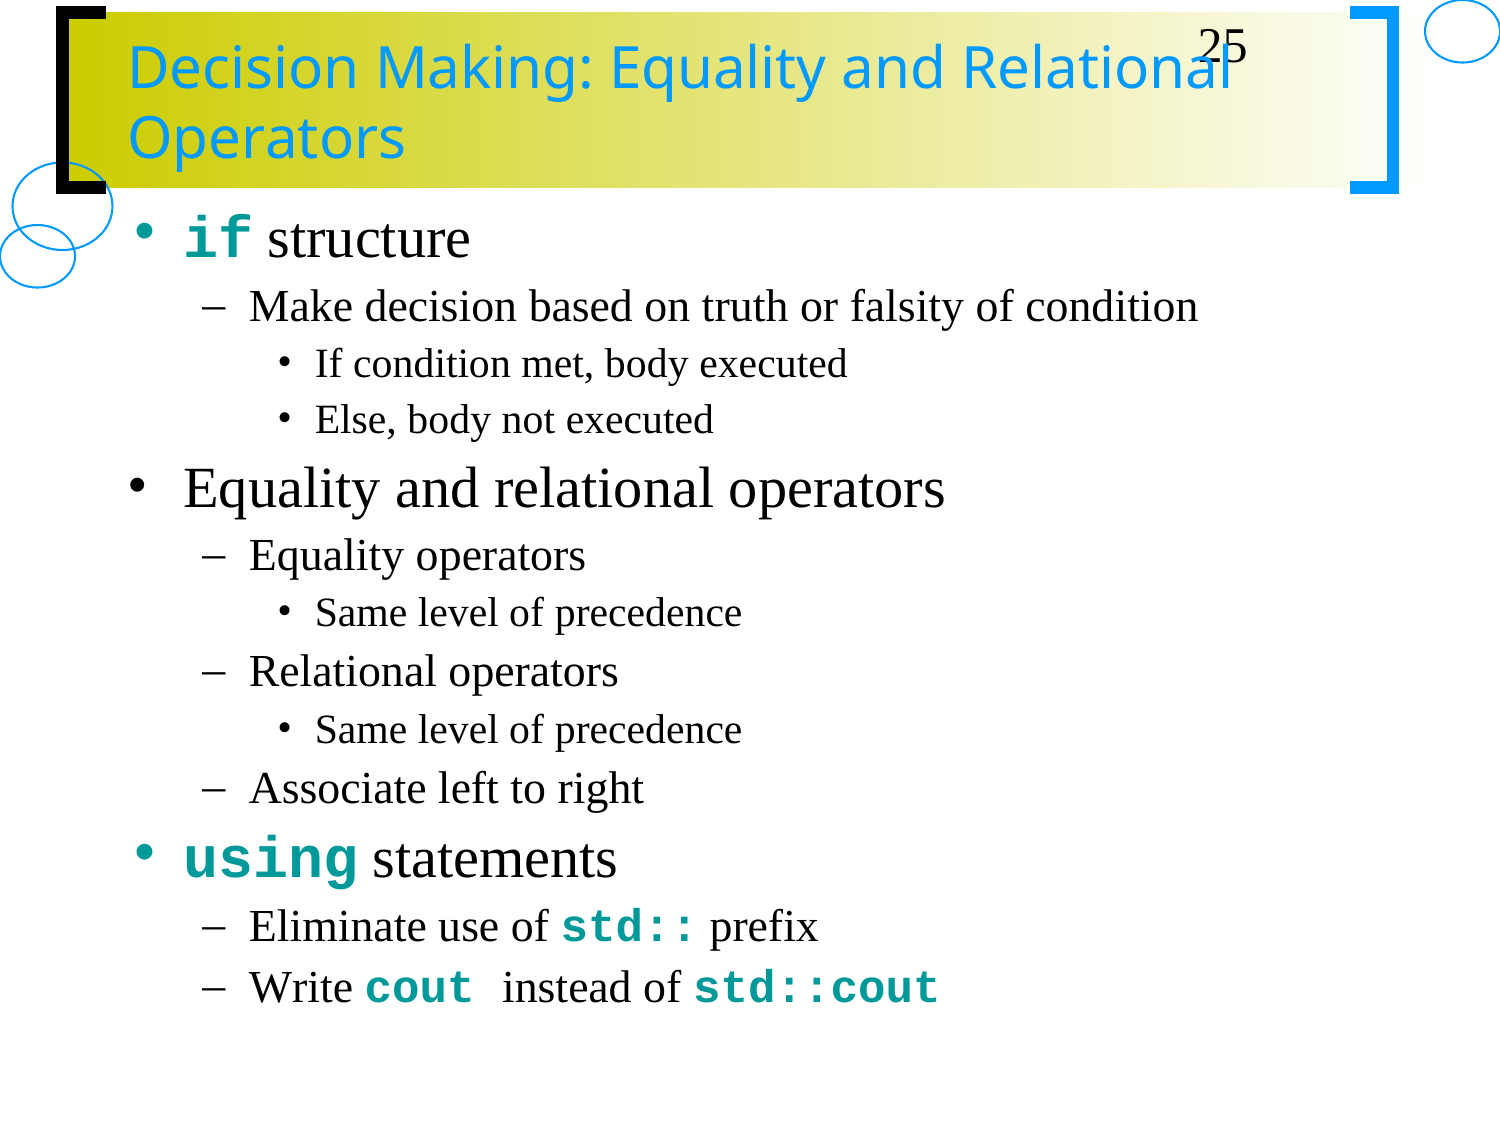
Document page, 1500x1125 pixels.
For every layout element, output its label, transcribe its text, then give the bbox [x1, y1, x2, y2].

list if structure Make decision based on truth or falsity of condition If condition met, body executed Else, body not executed Equality and relational operators Equality operators Same level of precedence Relational operators Same level of precedence Associate left to right using statements Eliminate use of std:: prefix Write cout instead of std::cout [112, 199, 1388, 1063]
title Decision Making: Equality and Relational Operators [112, 12, 1388, 188]
